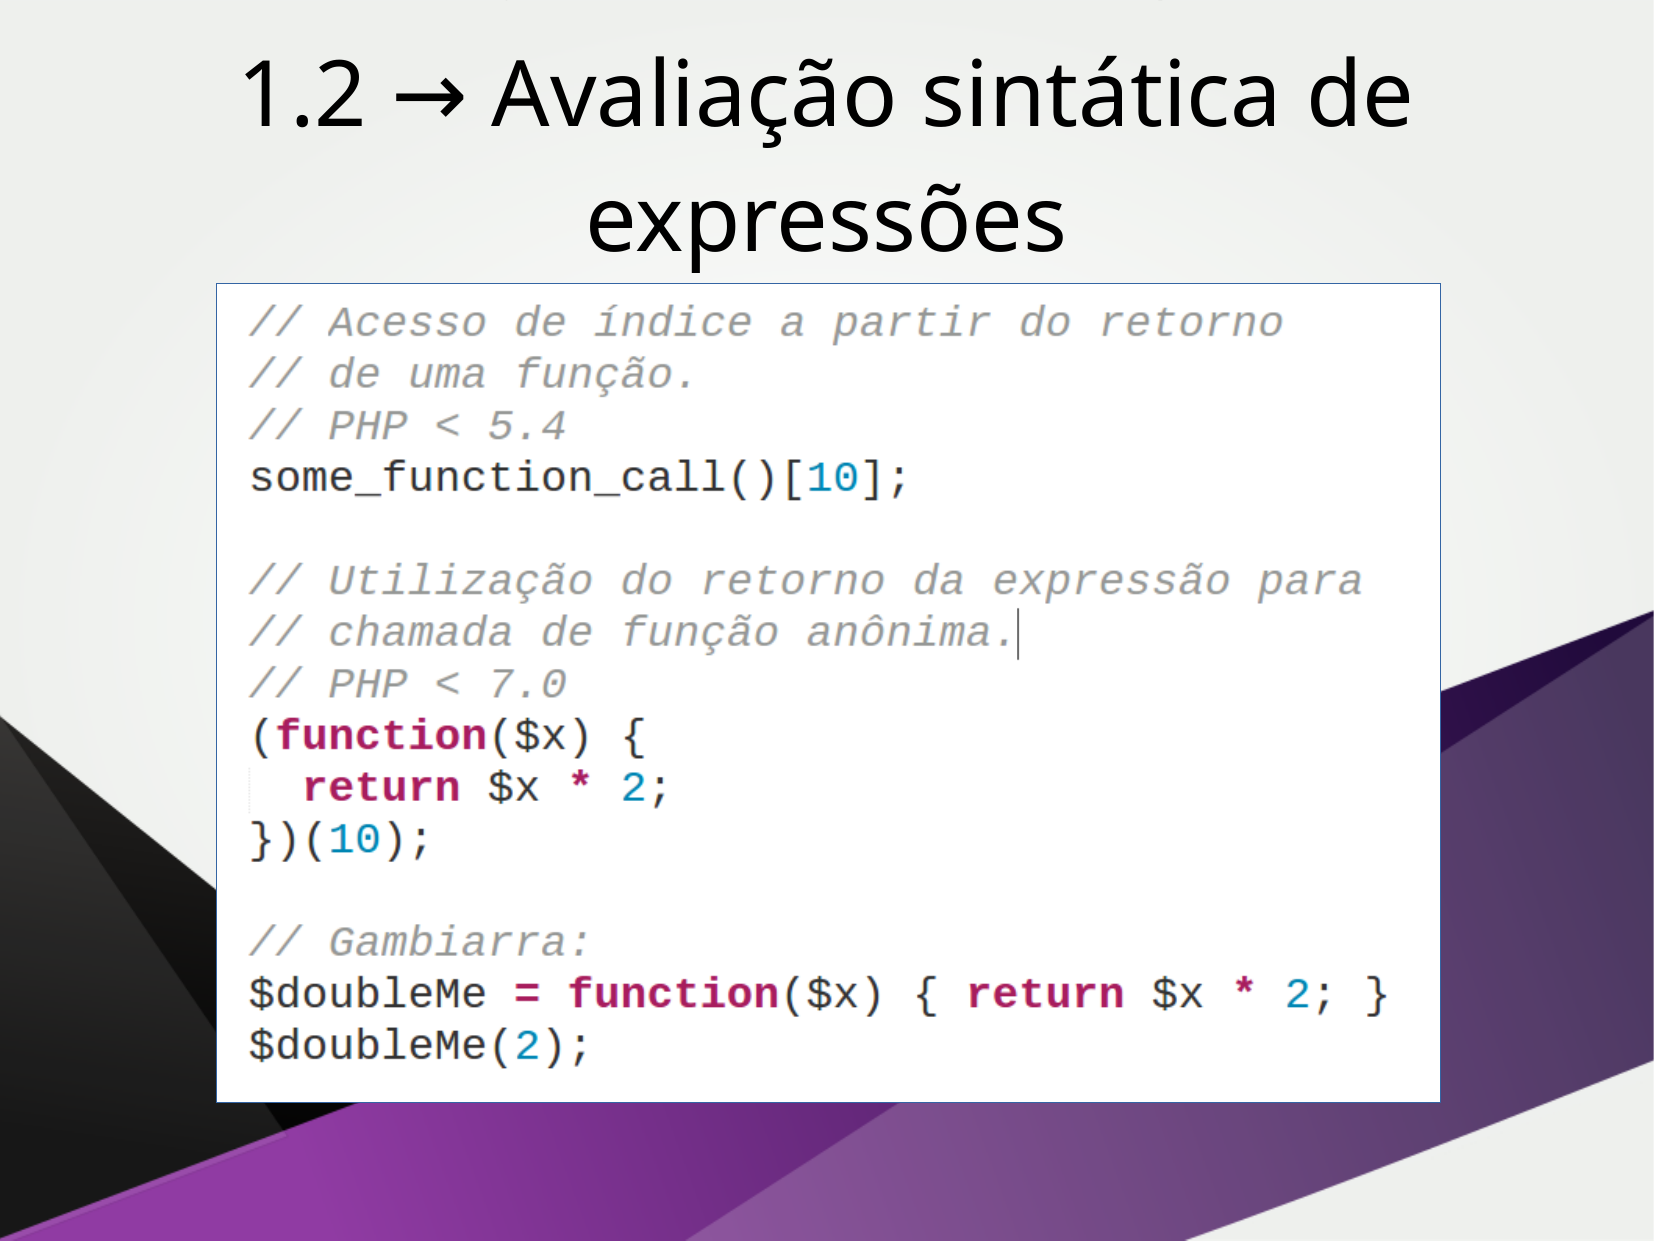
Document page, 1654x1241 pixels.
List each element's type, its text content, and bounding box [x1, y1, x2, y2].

picture [0, 0, 1654, 1241]
title 1.2 → Avaliação sintática de expressões [82, 49, 1571, 257]
